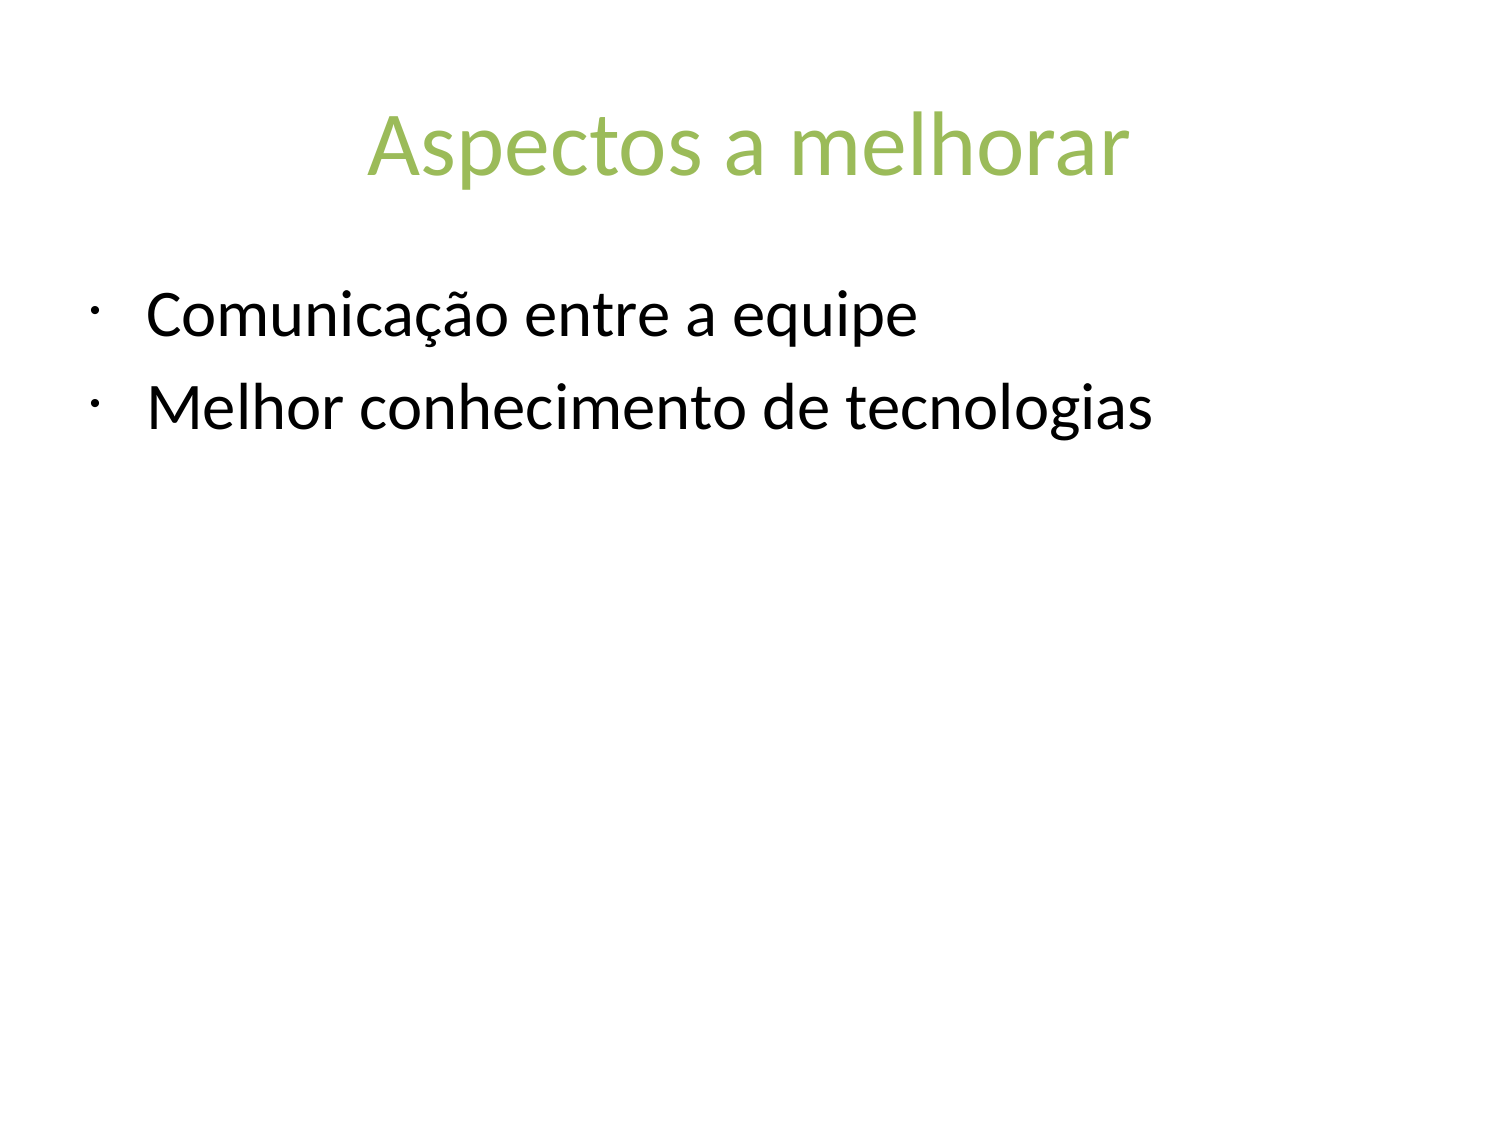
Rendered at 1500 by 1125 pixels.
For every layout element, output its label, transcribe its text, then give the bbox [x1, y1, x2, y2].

title Aspectos a melhorar [75, 45, 1425, 233]
list Comunicação entre a equipe Melhor conhecimento de tecnologias [75, 262, 1425, 1005]
